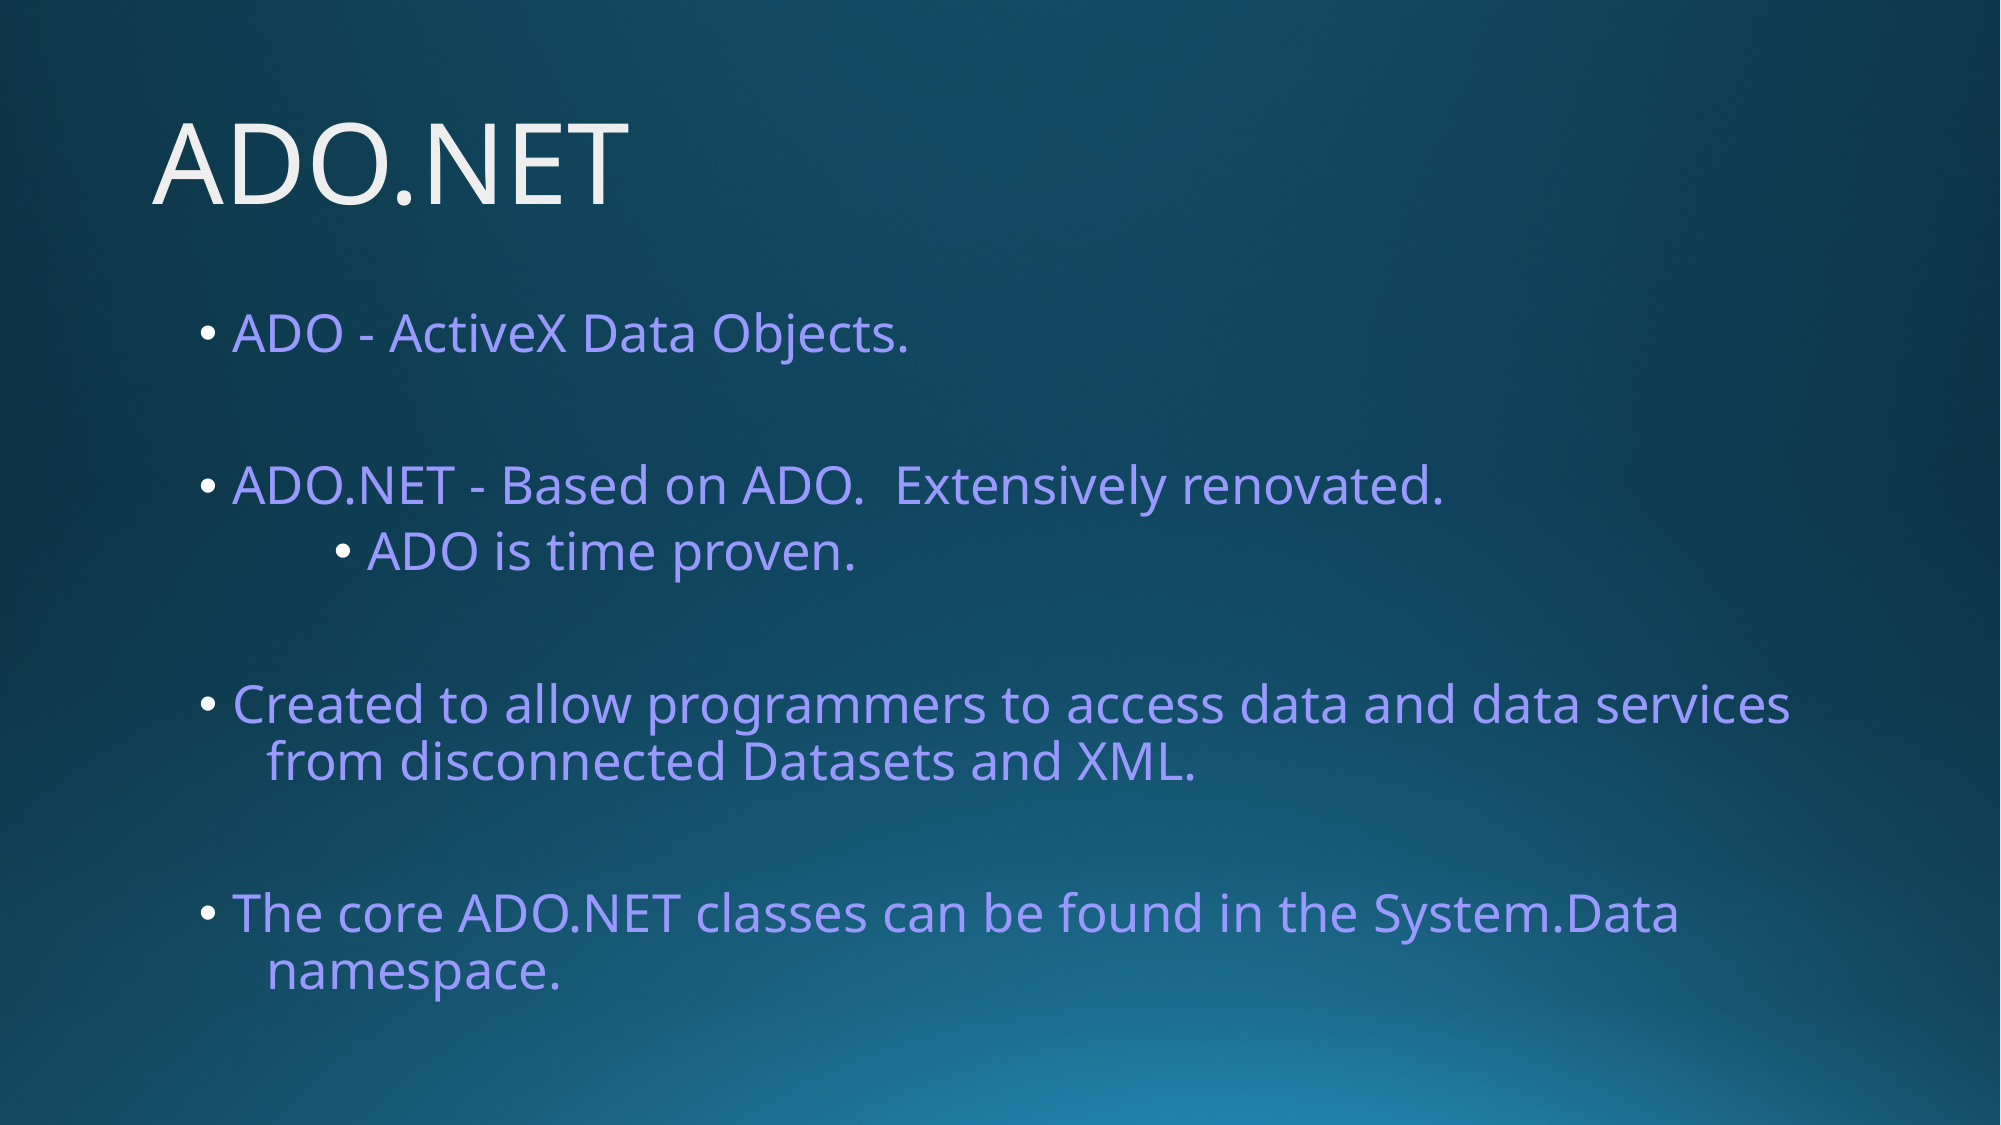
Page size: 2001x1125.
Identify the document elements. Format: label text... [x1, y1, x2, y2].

picture [0, 0, 2001, 1125]
list ADO - ActiveX Data Objects. ADO.NET - Based on ADO. Extensively renovated. ADO is time proven. Created to allow programmers to access data and data services from disconnected Datasets and XML. The core ADO.NET classes can be found in the System.Data namespace. [183, 299, 1863, 1014]
title ADO.NET [137, 59, 1863, 278]
